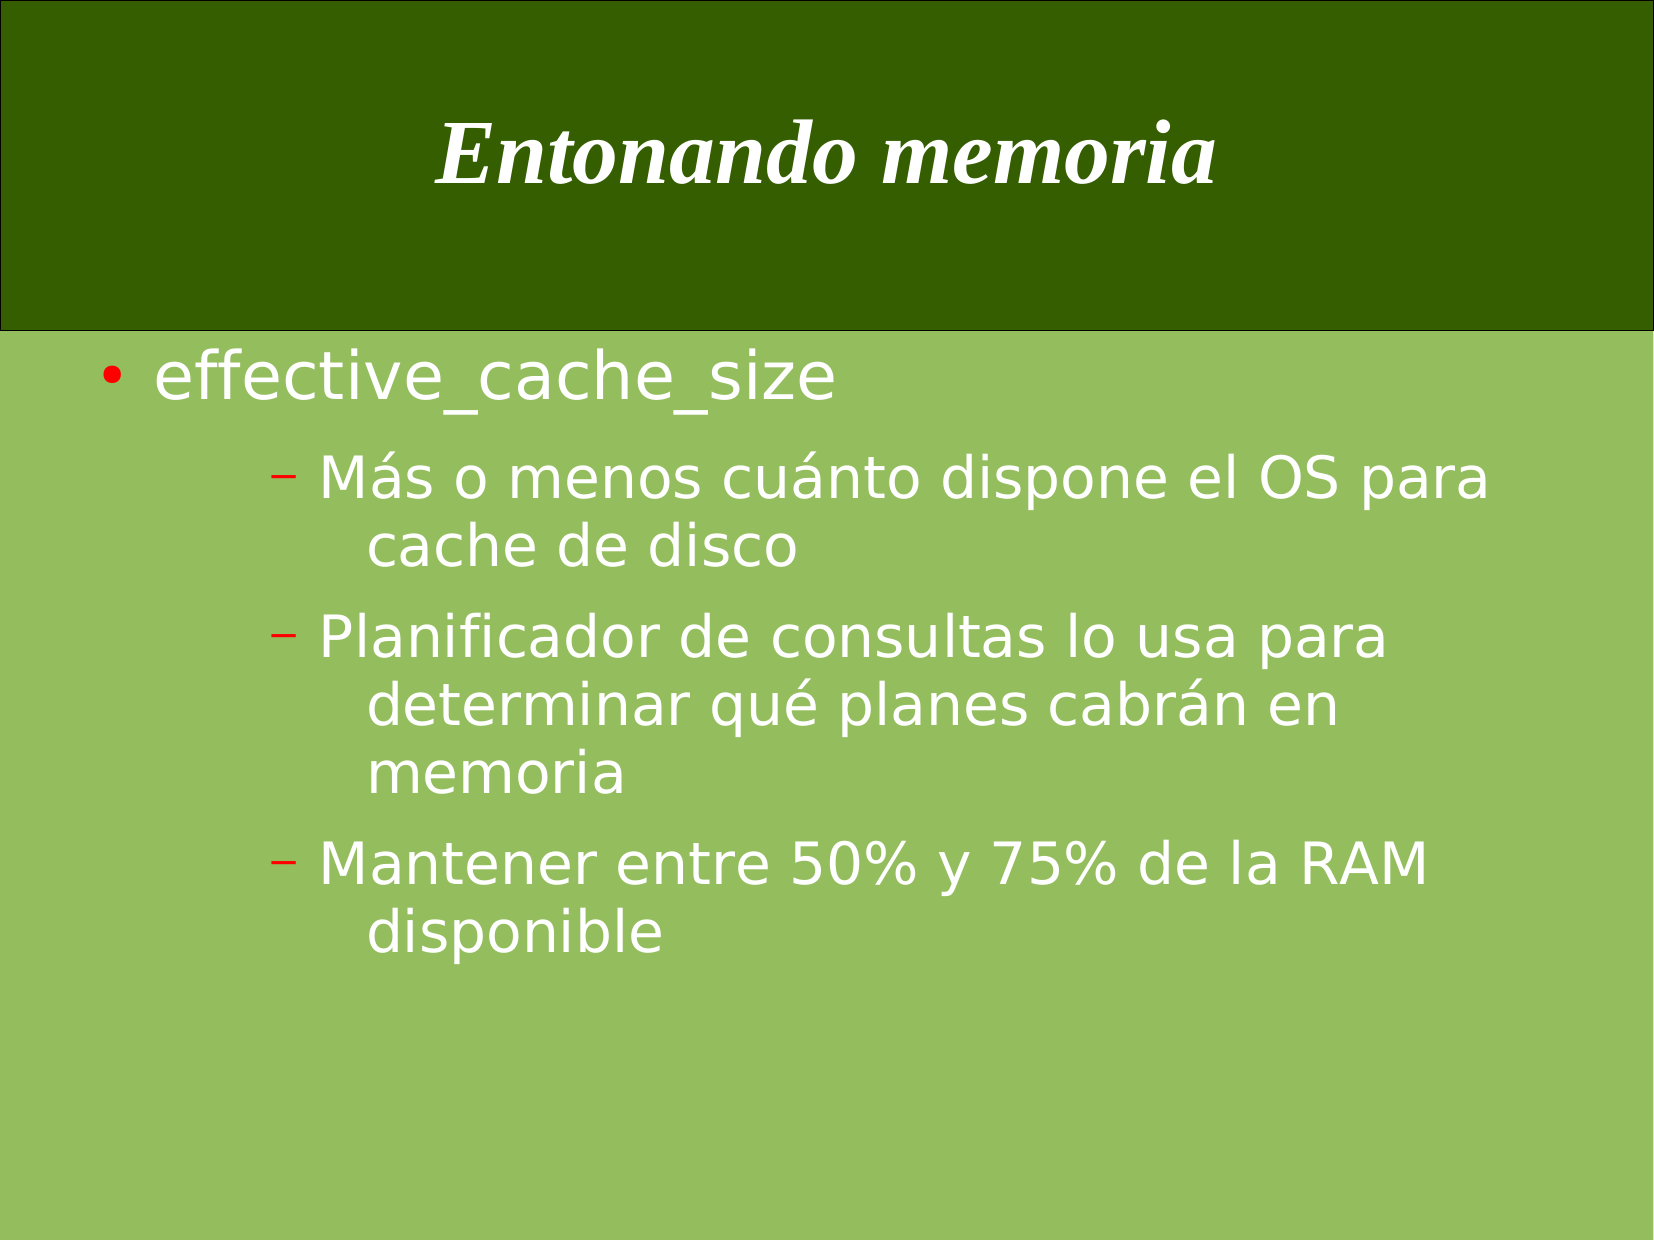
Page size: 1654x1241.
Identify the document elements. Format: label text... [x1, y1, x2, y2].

list effective_cache_size Más o menos cuánto dispone el OS para cache de disco Planificador de consultas lo usa para determinar qué planes cabrán en memoria Mantener entre 50% y 75% de la RAM disponible [82, 337, 1571, 1057]
title Entonando memoria [82, 49, 1571, 257]
